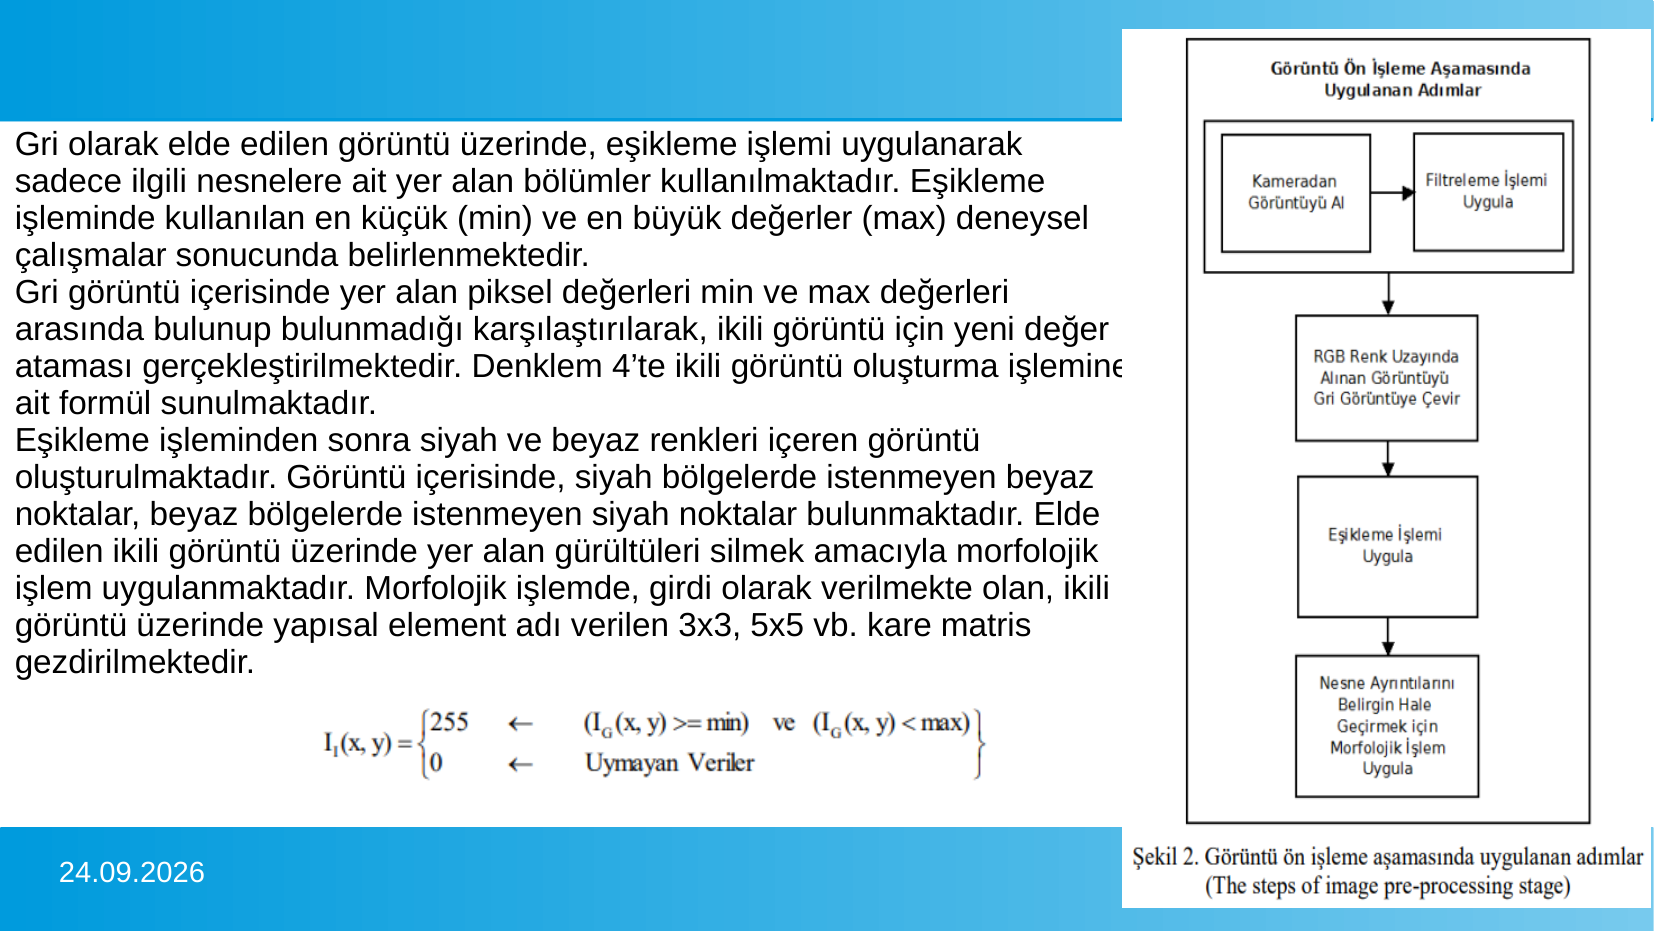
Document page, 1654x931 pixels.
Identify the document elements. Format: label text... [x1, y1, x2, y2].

text_box Gri olarak elde edilen görüntü üzerinde, eşikleme işlemi uygulanarak sadece ilgili nesnelere ait yer alan bölümler kullanılmaktadır. Eşikleme işleminde kullanılan en küçük (min) ve en büyük değerler (max) deneysel çalışmalar sonucunda belirlenmektedir. Gri görüntü içerisinde yer alan piksel değerleri min ve max değerleri arasında bulunup bulunmadığı karşılaştırılarak, ikili görüntü için yeni değer ataması gerçekleştirilmektedir. Denklem 4’te ikili görüntü oluşturma işlemine ait formül sunulmaktadır. Eşikleme işleminden sonra siyah ve beyaz renkleri içeren görüntü oluşturulmaktadır. Görüntü içerisinde, siyah bölgelerde istenmeyen beyaz noktalar, beyaz bölgelerde istenmeyen siyah noktalar bulunmaktadır. Elde edilen ikili görüntü üzerinde yer alan gürültüleri silmek amacıyla morfolojik işlem uygulanmaktadır. Morfolojik işlemde, girdi olarak verilmekte olan, ikili görüntü üzerinde yapısal element adı verilen 3x3, 5x5 vb. kare matris gezdirilmektedir. [0, 118, 1122, 768]
picture [300, 679, 1004, 816]
picture [1122, 29, 1651, 908]
